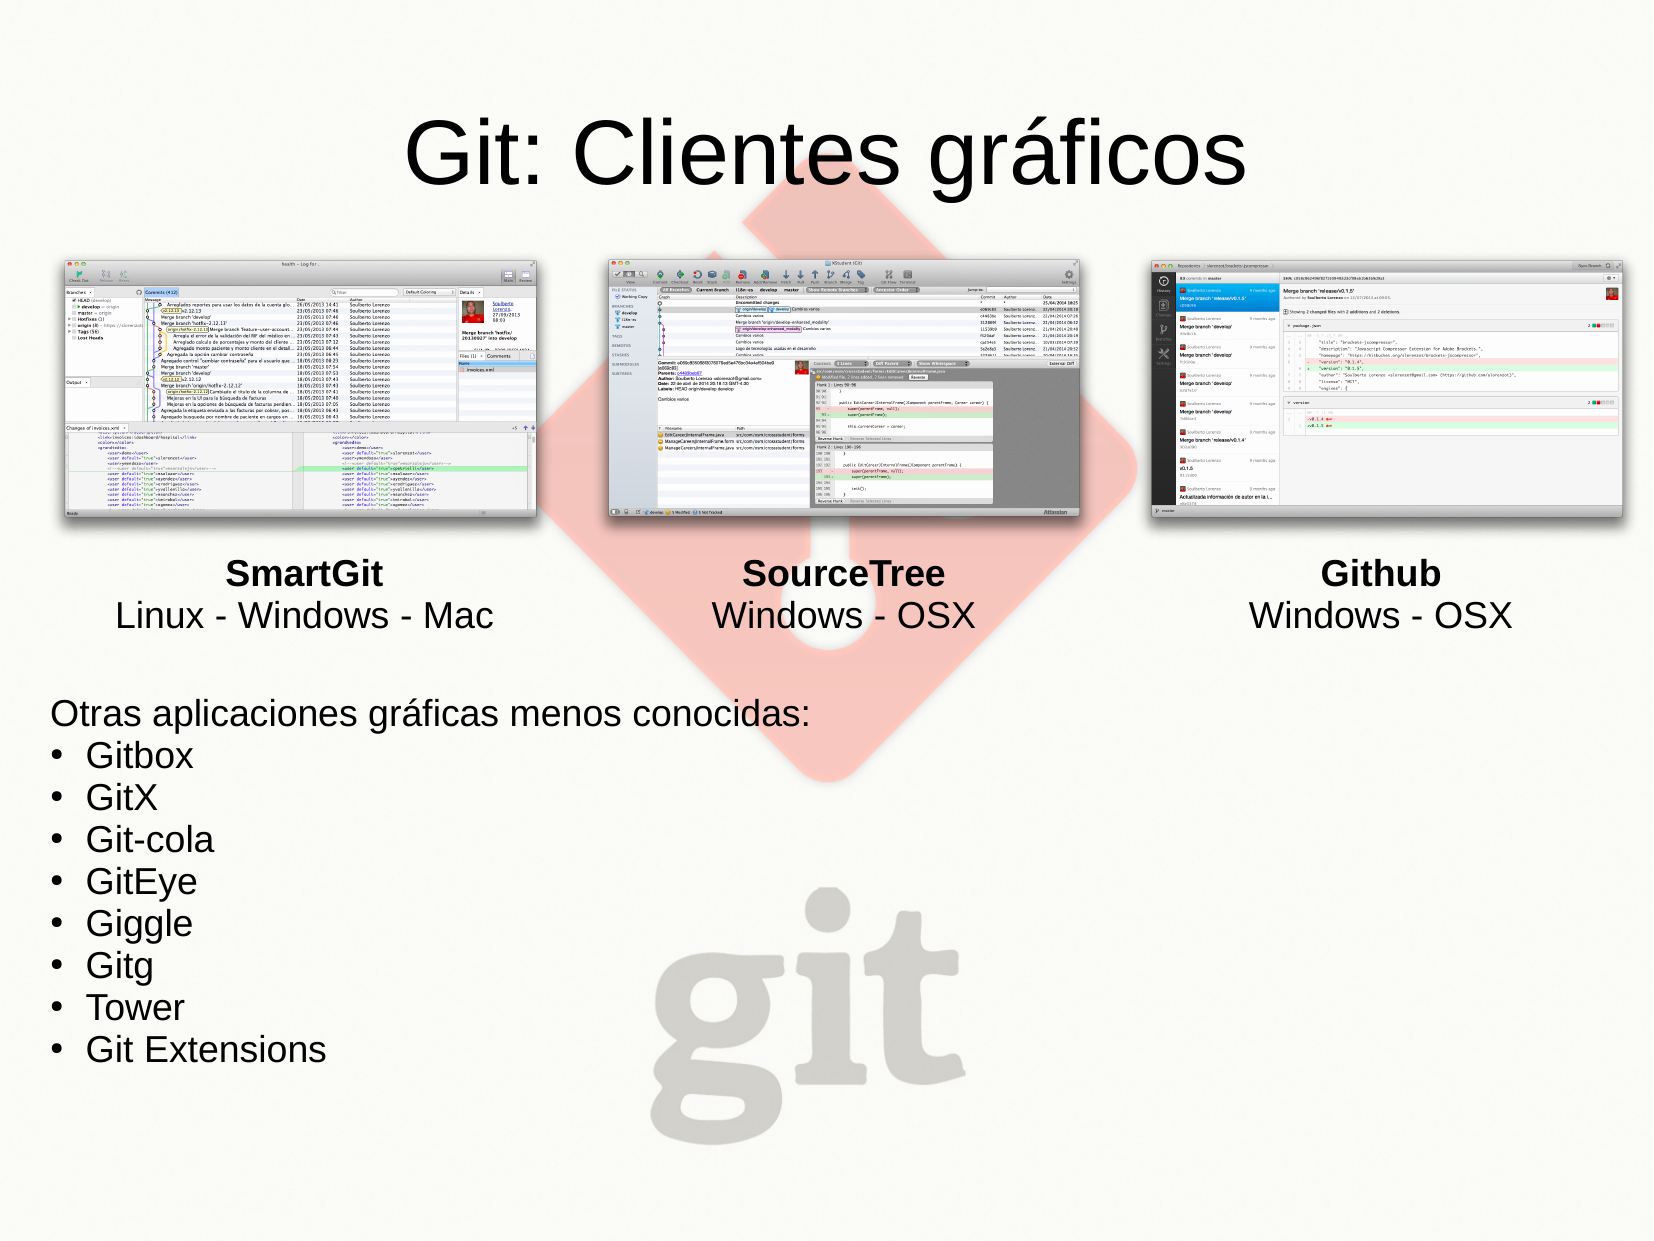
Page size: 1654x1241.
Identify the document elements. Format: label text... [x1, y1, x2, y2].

title Git: Clientes gráficos [82, 49, 1571, 257]
text_box SmartGit Linux - Windows - Mac [100, 545, 532, 645]
text_box SourceTree Windows - OSX [696, 545, 1004, 645]
text_box Github Windows - OSX [1234, 545, 1530, 645]
text_box Otras aplicaciones gráficas menos conocidas: Gitbox GitX Git-cola GitEye Giggle Gitg Tower Git Extensions [35, 685, 1619, 1078]
picture [0, 0, 1654, 1241]
